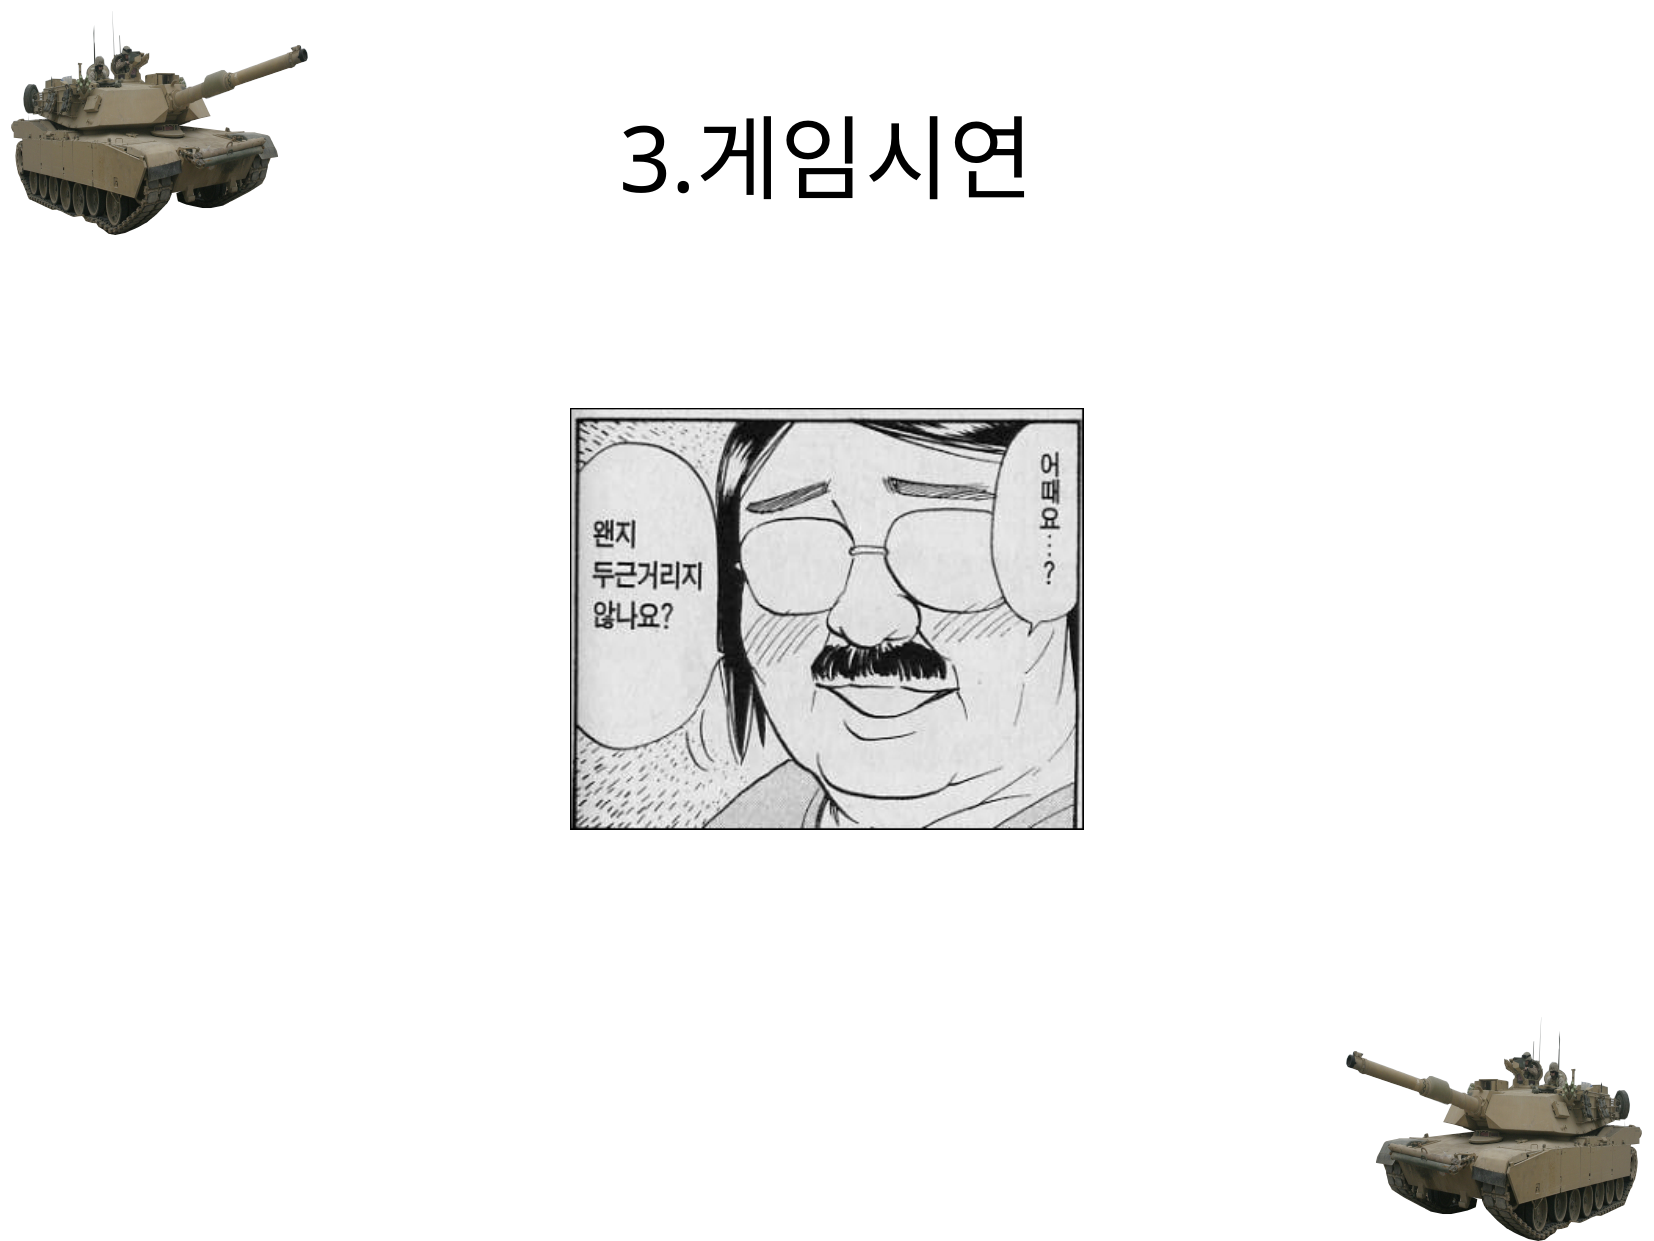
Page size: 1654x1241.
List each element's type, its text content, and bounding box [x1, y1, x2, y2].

title 3.게임시연 [82, 49, 1571, 257]
picture [11, 11, 308, 235]
picture [570, 408, 1084, 831]
picture [1346, 1017, 1642, 1241]
